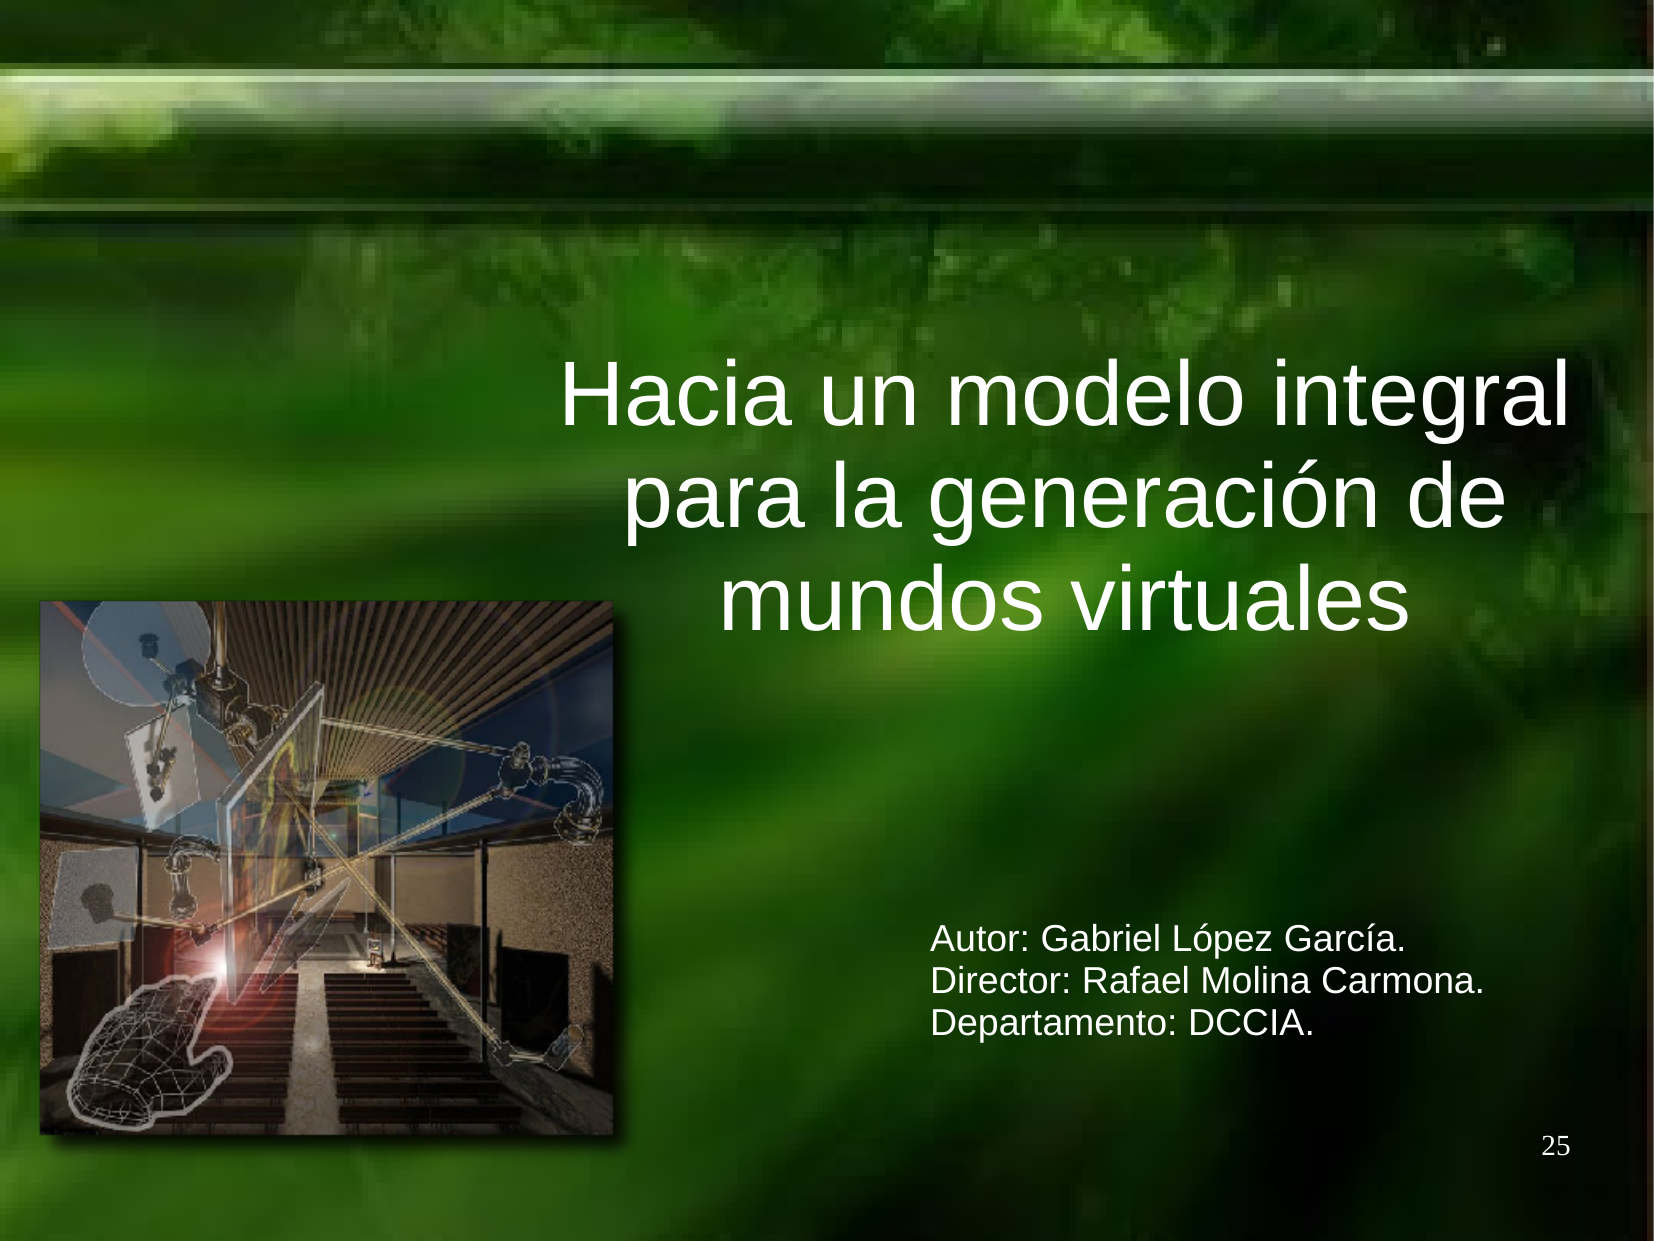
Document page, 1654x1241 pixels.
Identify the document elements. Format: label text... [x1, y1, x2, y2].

text_box Autor: Gabriel López García. Director: Rafael Molina Carmona. Departamento: DCCIA. [915, 909, 1625, 1051]
picture [0, 0, 1654, 1241]
title Hacia un modelo integral para la generación de mundos virtuales [501, 341, 1630, 650]
